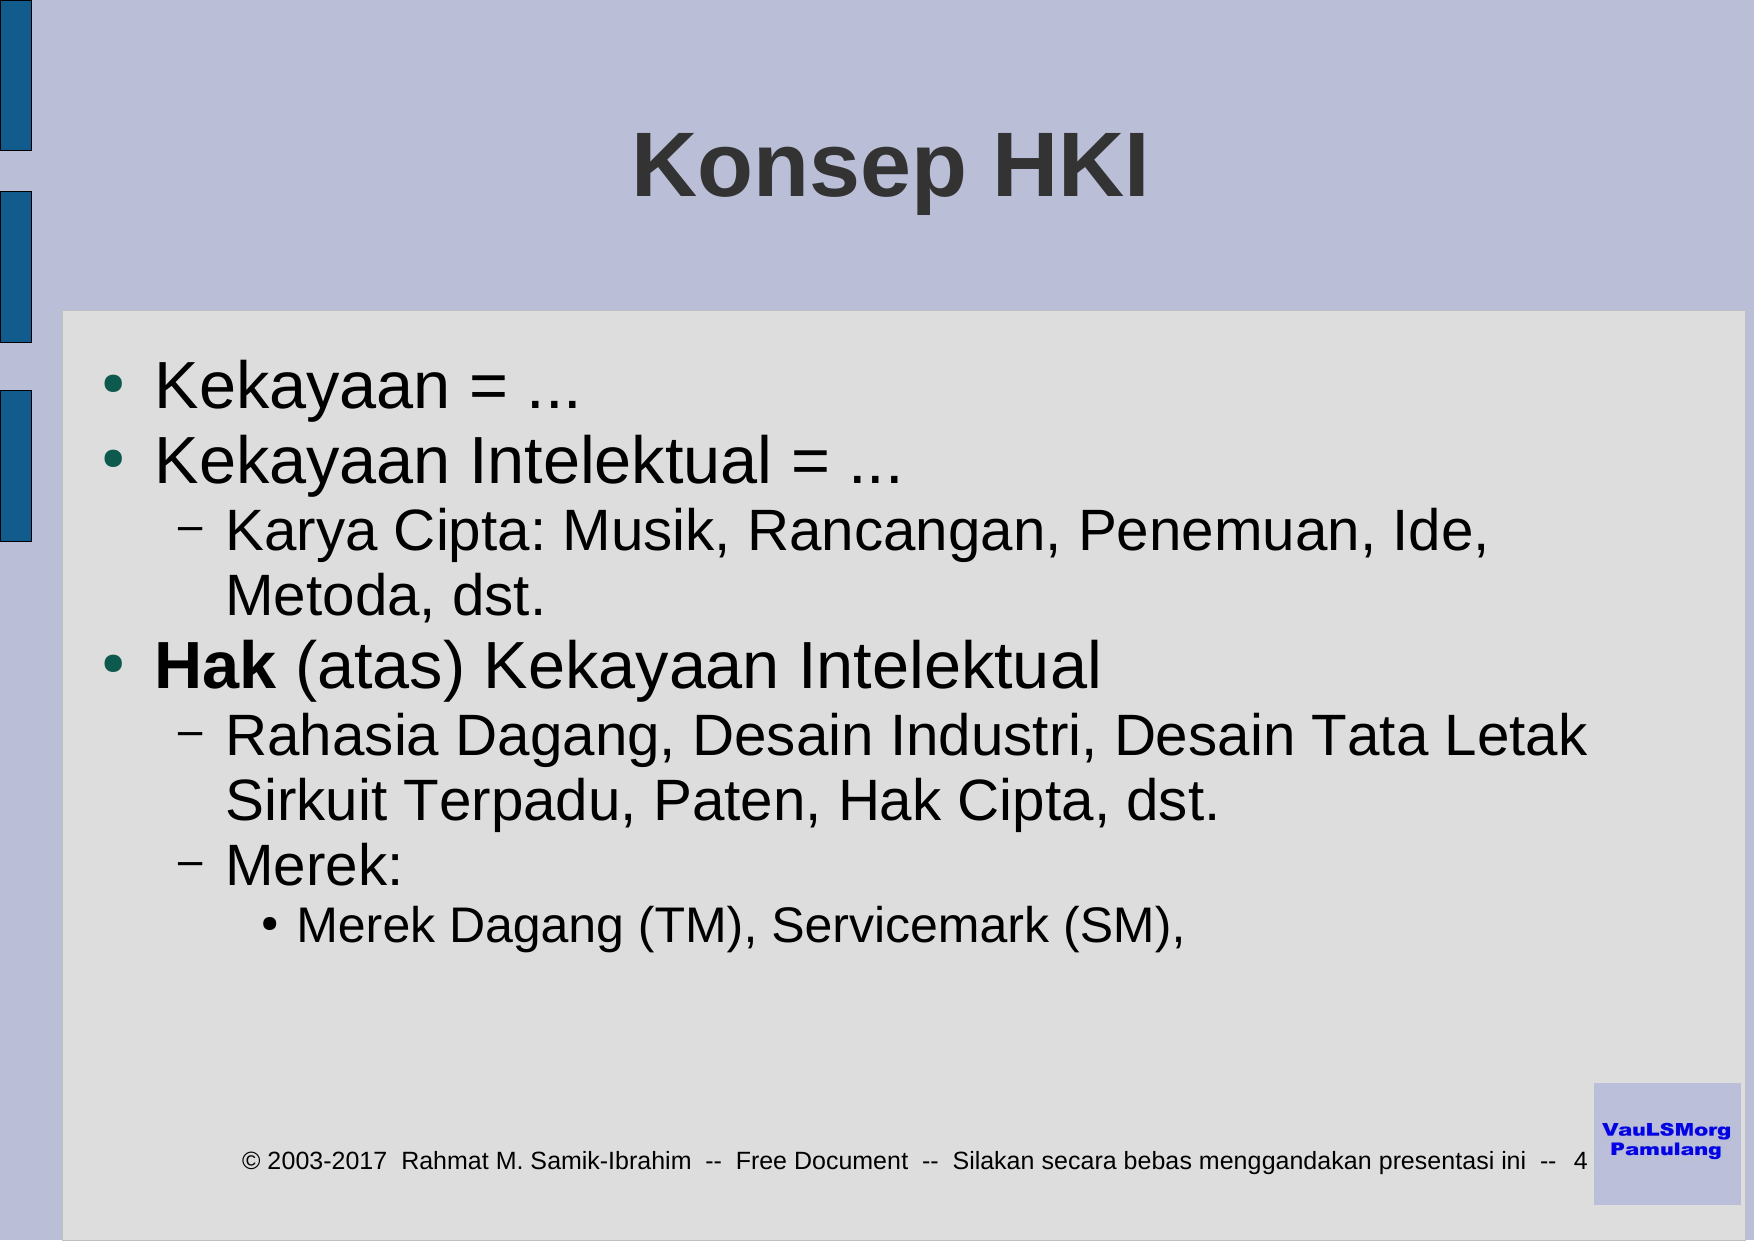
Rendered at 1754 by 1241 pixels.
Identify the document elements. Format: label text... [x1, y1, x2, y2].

title Konsep HKI [142, 61, 1641, 269]
list Kekayaan = ... Kekayaan Intelektual = ... Karya Cipta: Musik, Rancangan, Penemuan, Ide, Metoda, dst. Hak (atas) Kekayaan Intelektual Rahasia Dagang, Desain Industri, Desain Tata Letak Sirkuit Terpadu, Paten, Hak Cipta, dst. Merek: Merek Dagang (TM), Servicemark (SM), [83, 348, 1644, 954]
picture [1594, 1083, 1741, 1205]
